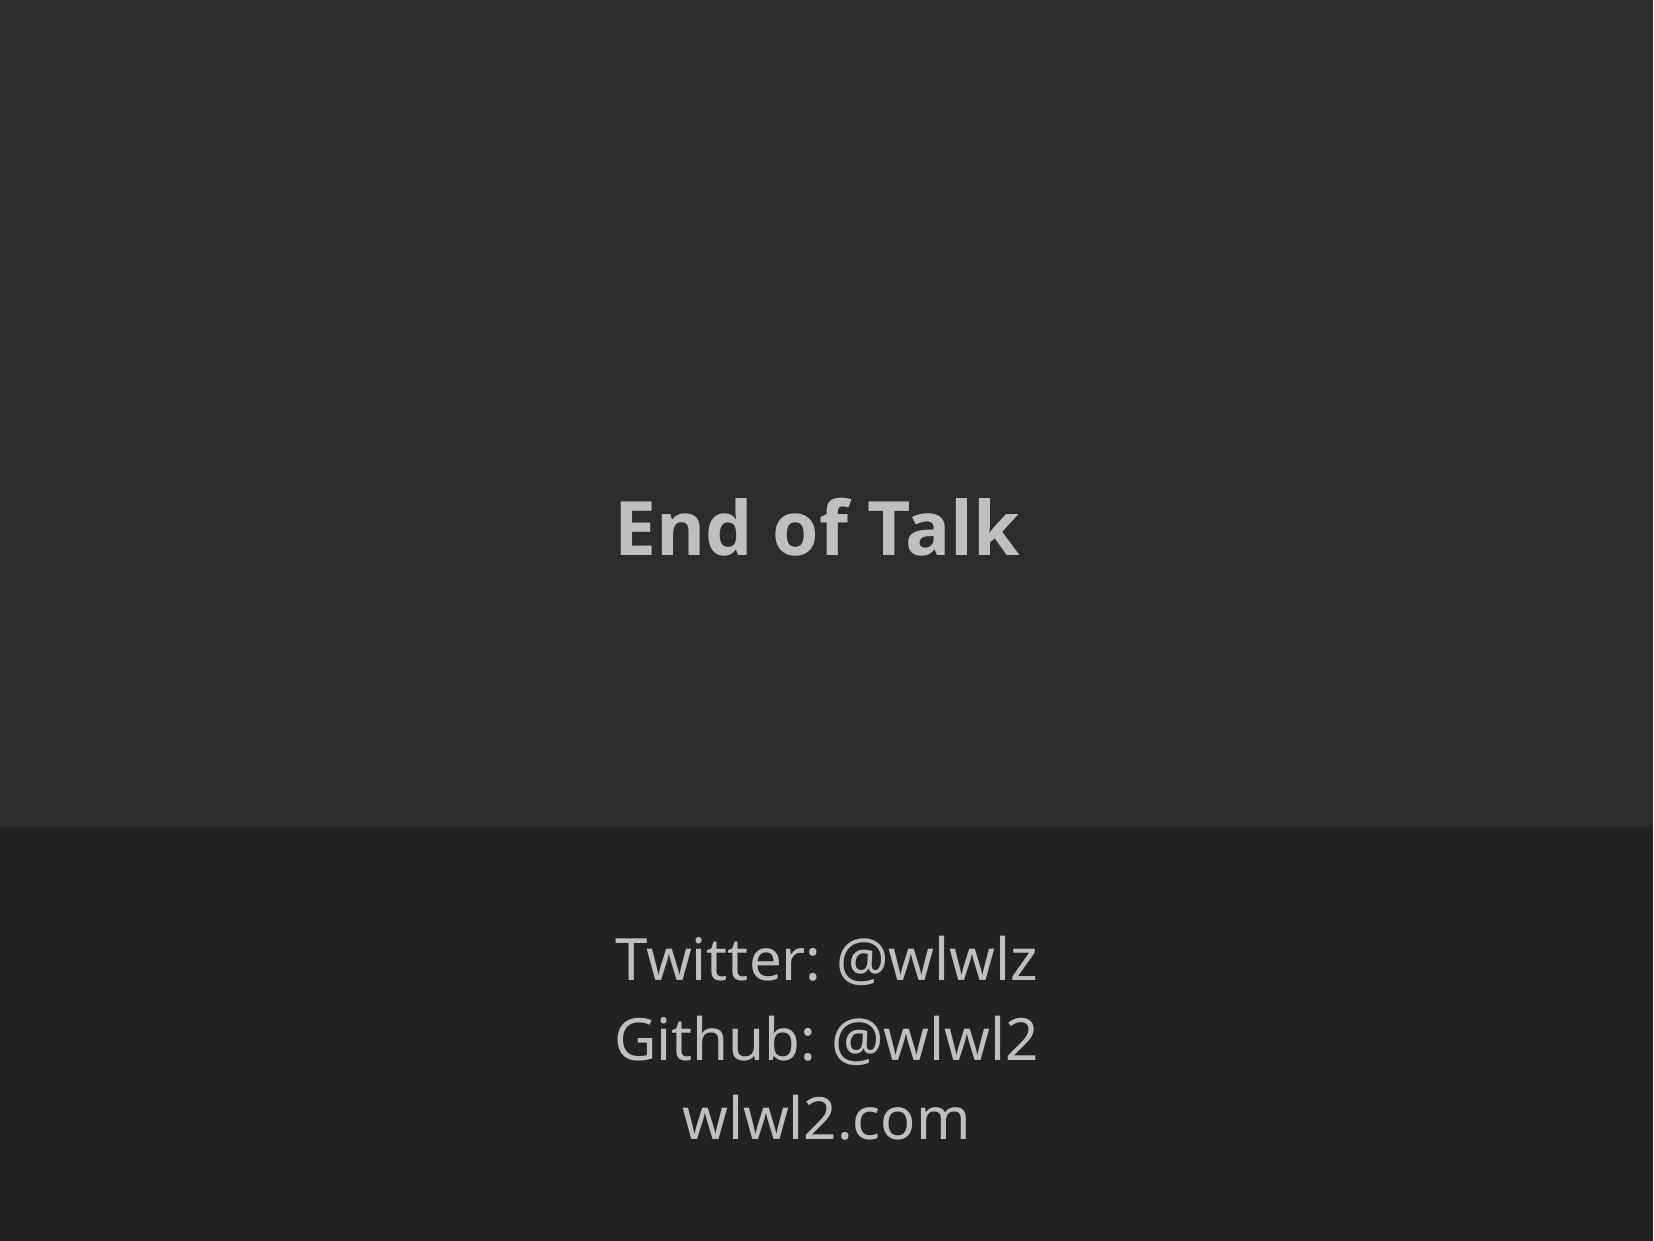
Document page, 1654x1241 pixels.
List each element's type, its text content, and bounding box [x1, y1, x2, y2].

subtitle Twitter: @wlwlz Github: @wlwl2 wlwl2.com [58, 890, 1594, 1186]
text_box End of Talk [495, 377, 1141, 676]
